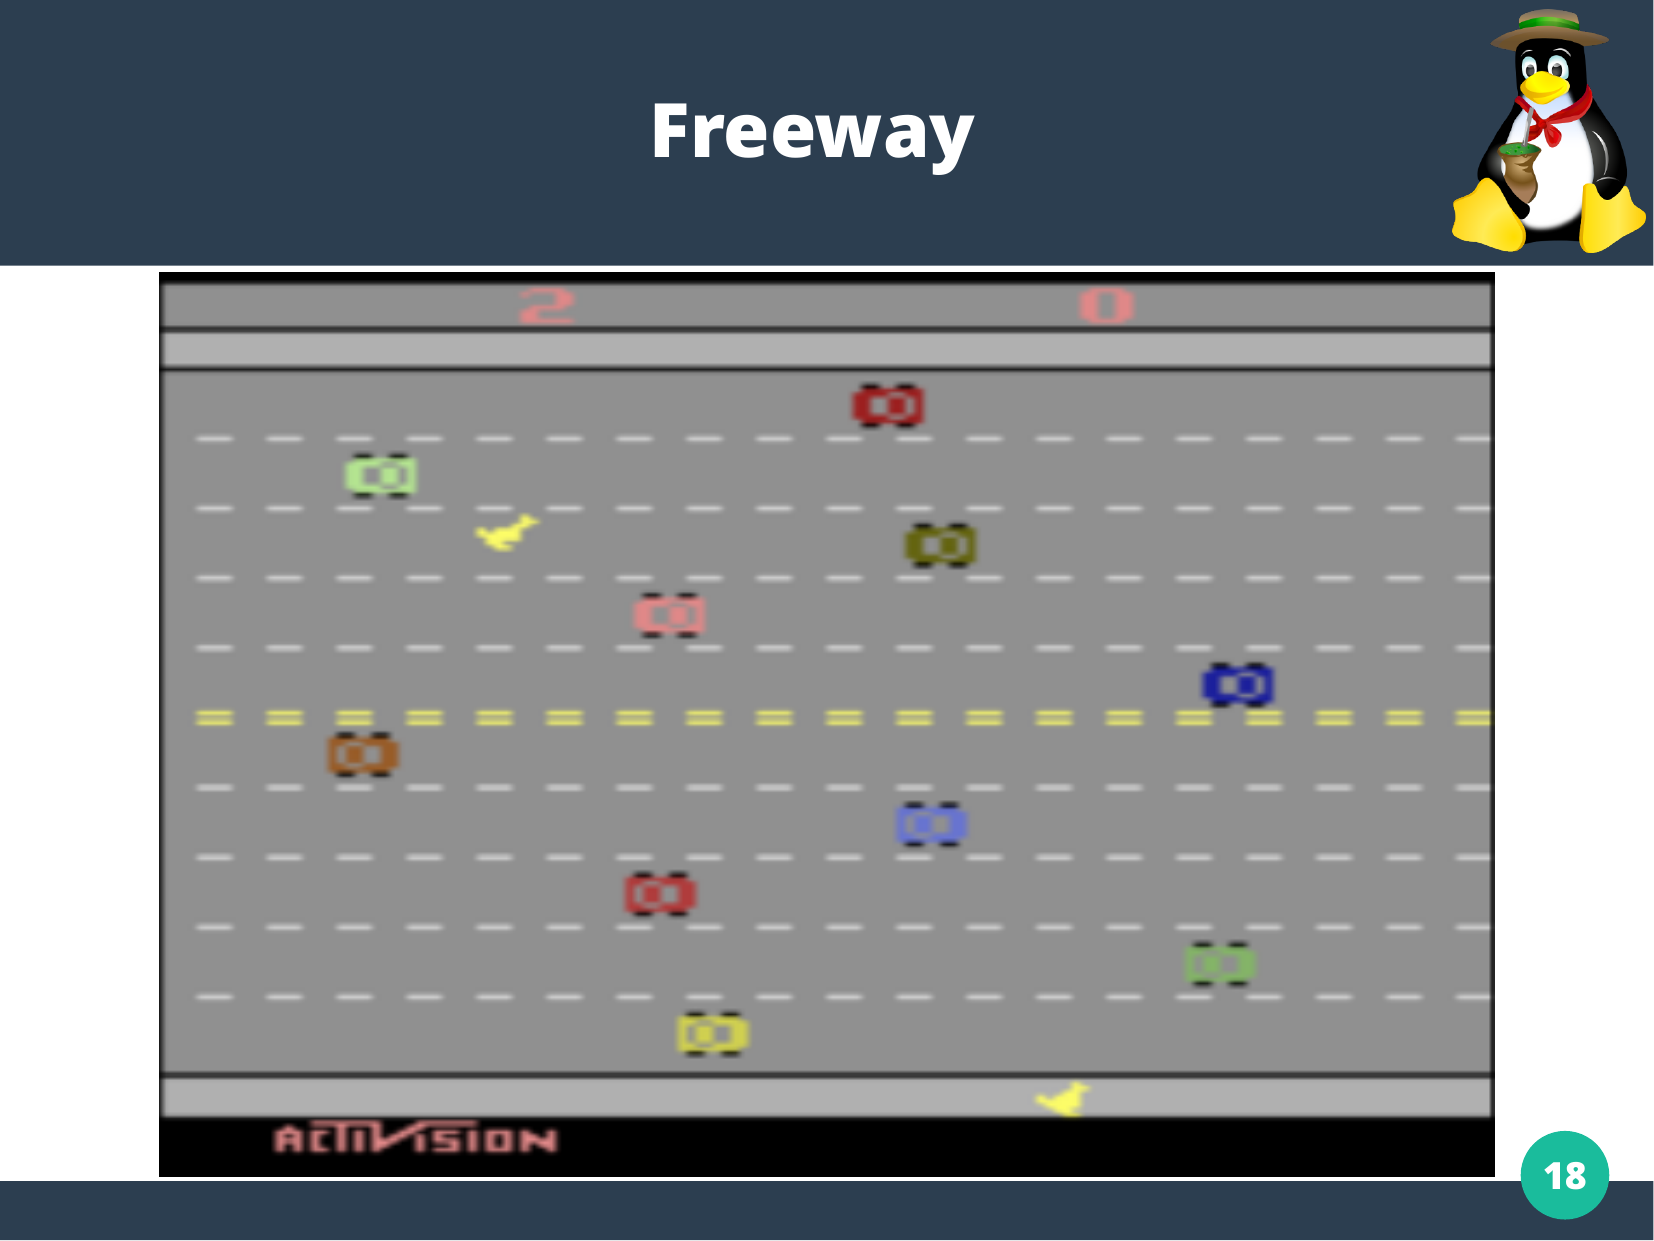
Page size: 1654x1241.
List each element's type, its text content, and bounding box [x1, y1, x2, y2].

title Freeway [59, 49, 1452, 207]
picture [1452, 9, 1646, 253]
picture [159, 272, 1495, 1177]
